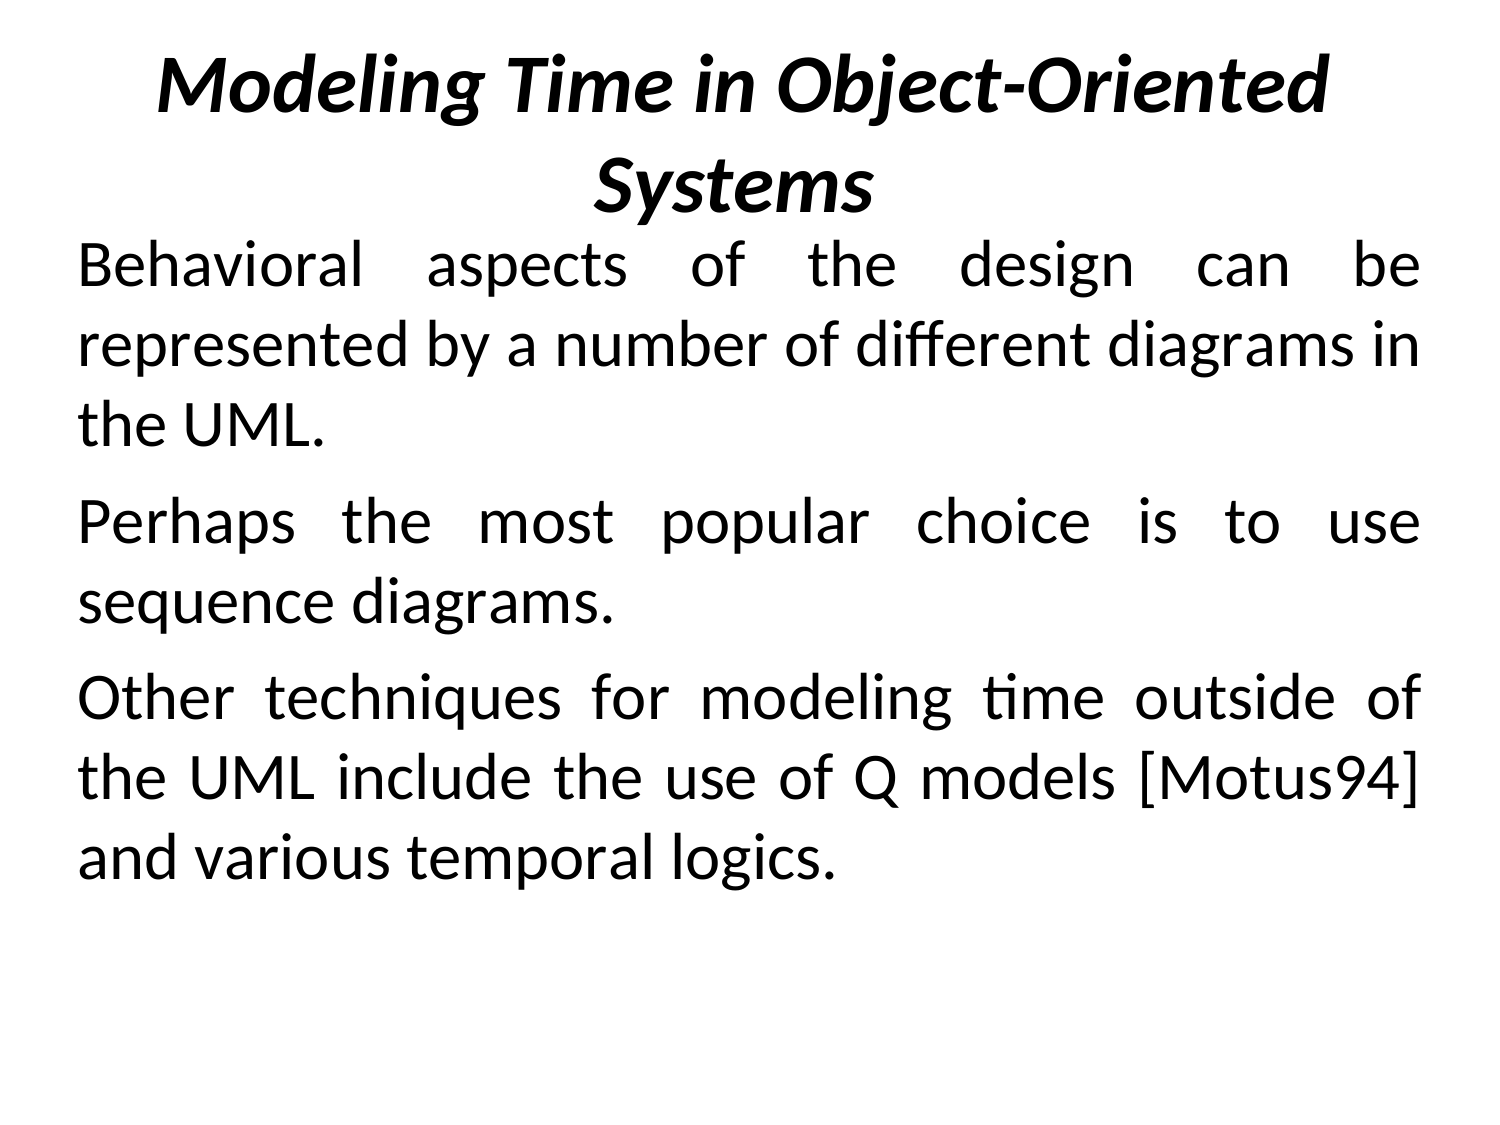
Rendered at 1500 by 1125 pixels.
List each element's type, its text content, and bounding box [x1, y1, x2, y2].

title Modeling Time in Object-Oriented Systems [0, 21, 1488, 238]
subtitle Behavioral aspects of the design can be represented by a number of different diagrams in the UML. Perhaps the most popular choice is to use sequence diagrams. Other techniques for modeling time outside of the UML include the use of Q models [Motus94] and various temporal logics. [62, 212, 1438, 1088]
